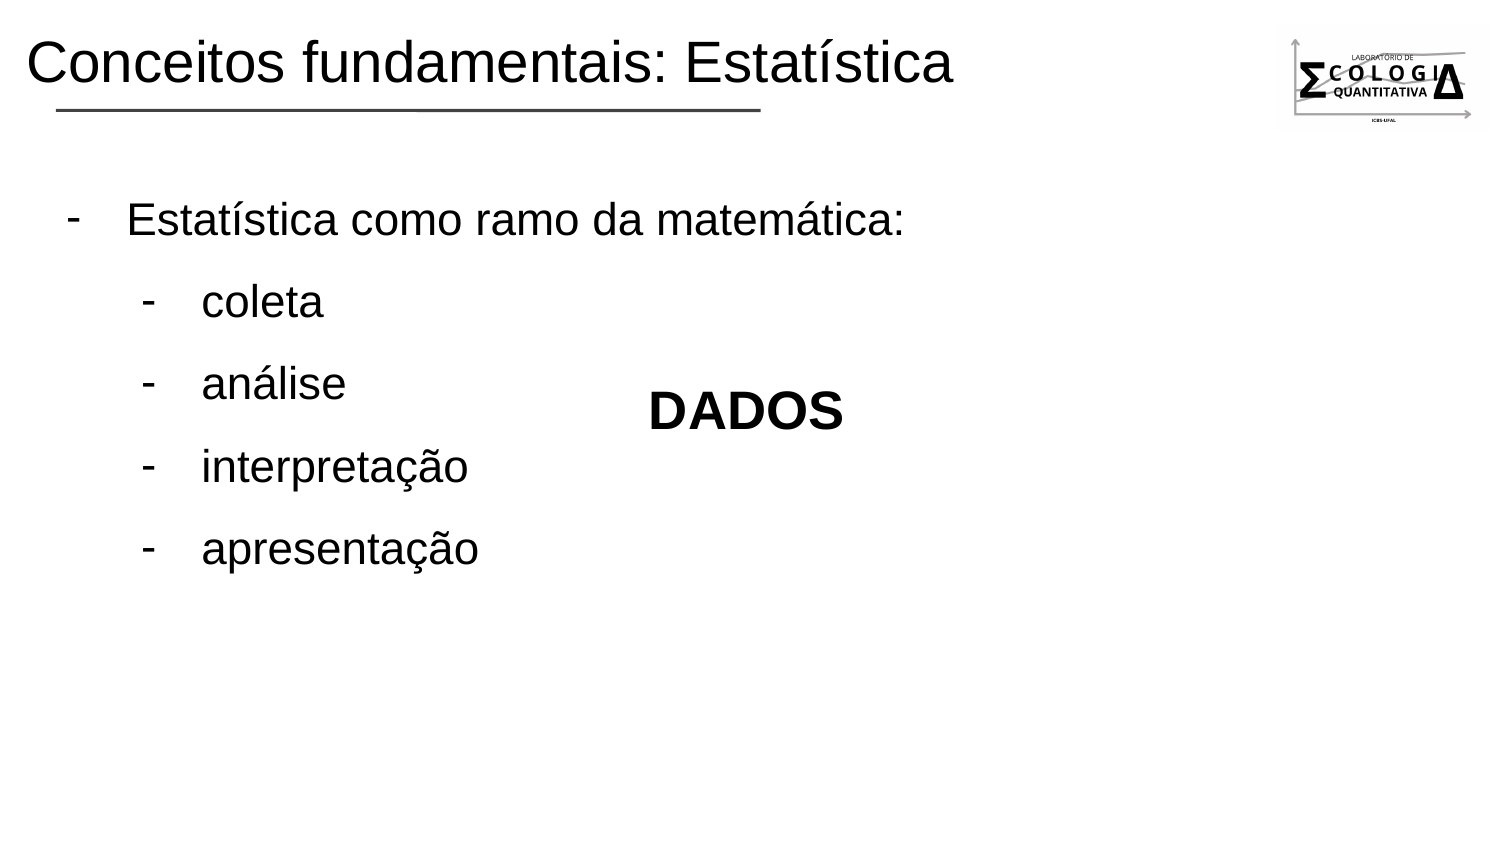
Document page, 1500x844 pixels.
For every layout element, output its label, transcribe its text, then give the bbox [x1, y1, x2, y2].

text_box Conceitos fundamentais: Estatística [11, 9, 1210, 117]
text_box DADOS [633, 350, 866, 436]
picture [1275, 23, 1490, 131]
text_box Estatística como ramo da matemática: coleta análise interpretação apresentação [36, 146, 1427, 803]
